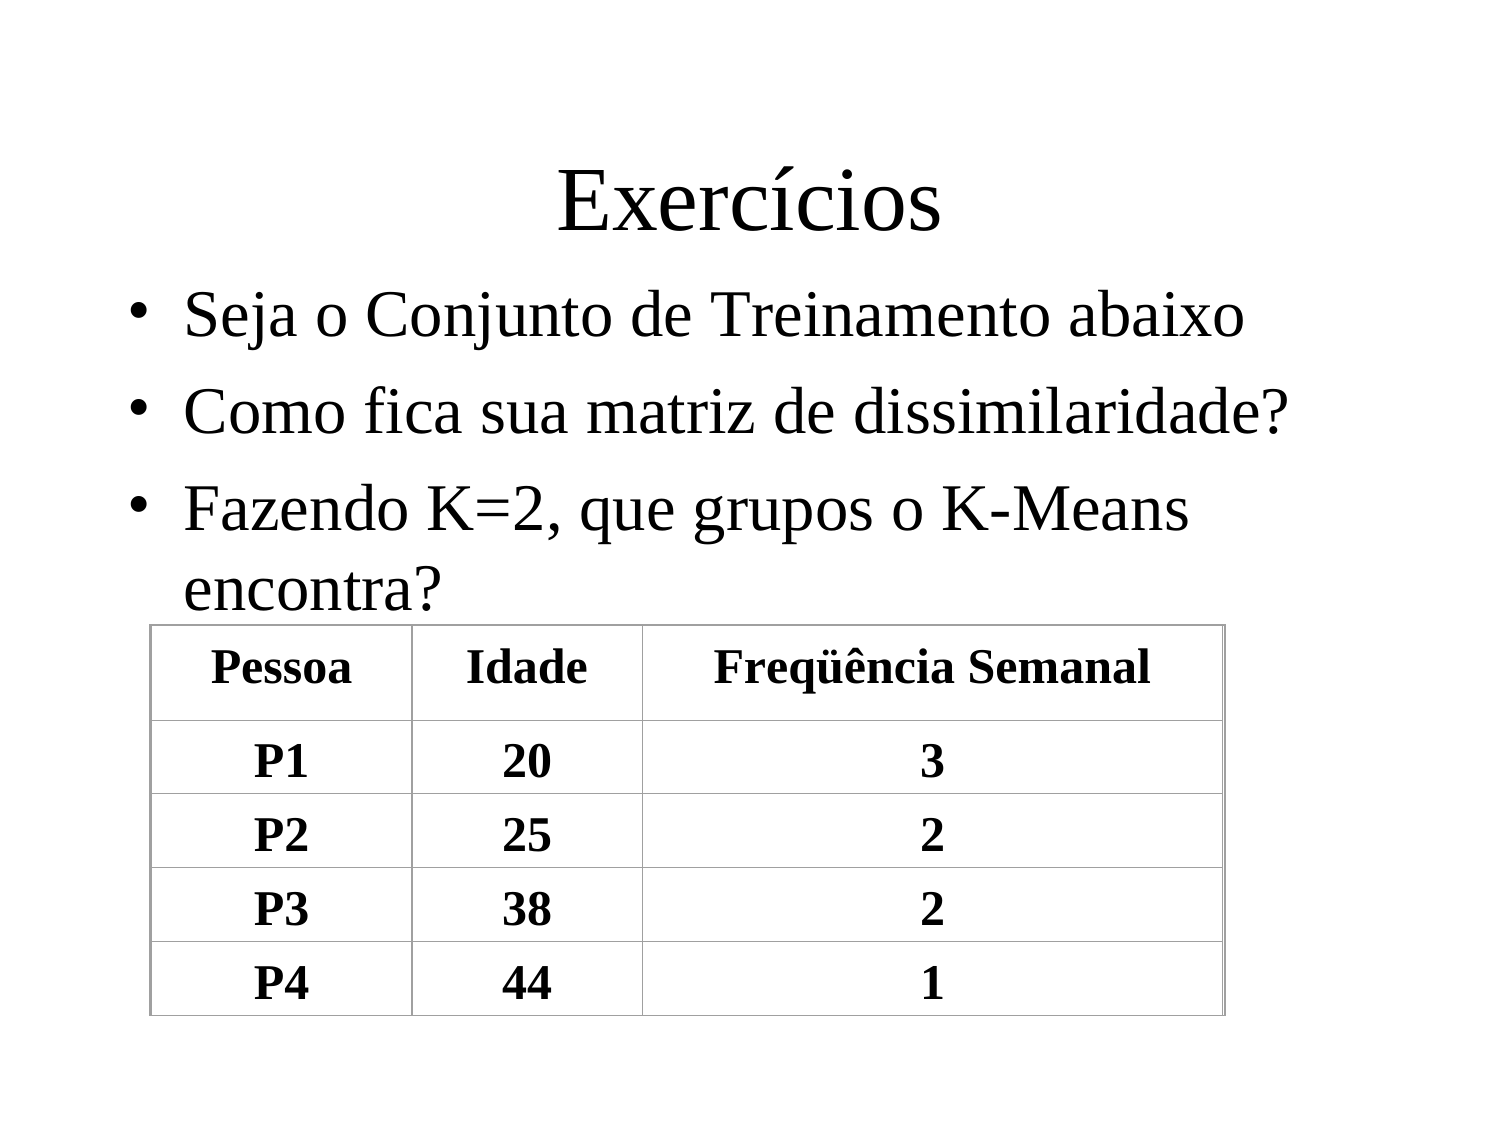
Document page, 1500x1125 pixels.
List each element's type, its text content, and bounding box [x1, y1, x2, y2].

text_box Idade [429, 626, 625, 720]
text_box P4 [168, 942, 395, 1015]
text_box 38 [429, 868, 625, 941]
text_box 20 [429, 721, 625, 793]
text_box 44 [429, 942, 625, 1015]
text_box 25 [429, 794, 625, 867]
text_box P3 [168, 868, 395, 941]
title Exercícios [112, 99, 1388, 262]
text_box P2 [168, 794, 395, 867]
text_box 2 [659, 868, 1206, 941]
text_box Pessoa [168, 626, 395, 720]
text_box Freqüência Semanal [659, 626, 1206, 720]
list Seja o Conjunto de Treinamento abaixo Como fica sua matriz de dissimilaridade? Fazendo K=2, que grupos o K-Means encontra? [112, 262, 1388, 638]
text_box 1 [659, 942, 1206, 1015]
text_box 3 [659, 721, 1206, 793]
text_box P1 [168, 721, 395, 793]
text_box 2 [659, 794, 1206, 867]
